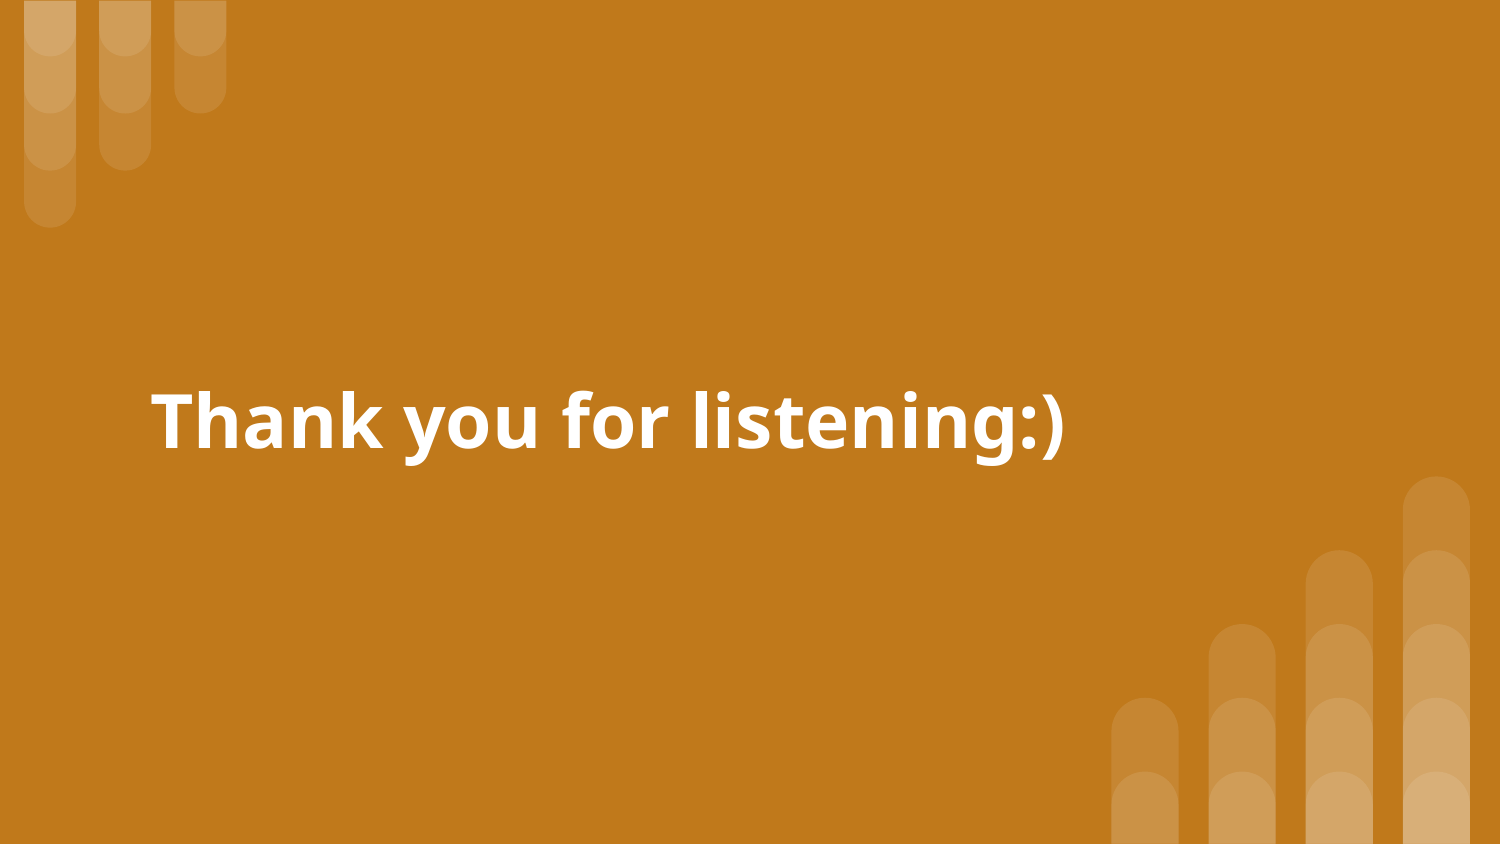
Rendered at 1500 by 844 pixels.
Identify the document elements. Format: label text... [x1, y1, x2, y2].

title Thank you for listening:) [135, 264, 1097, 572]
